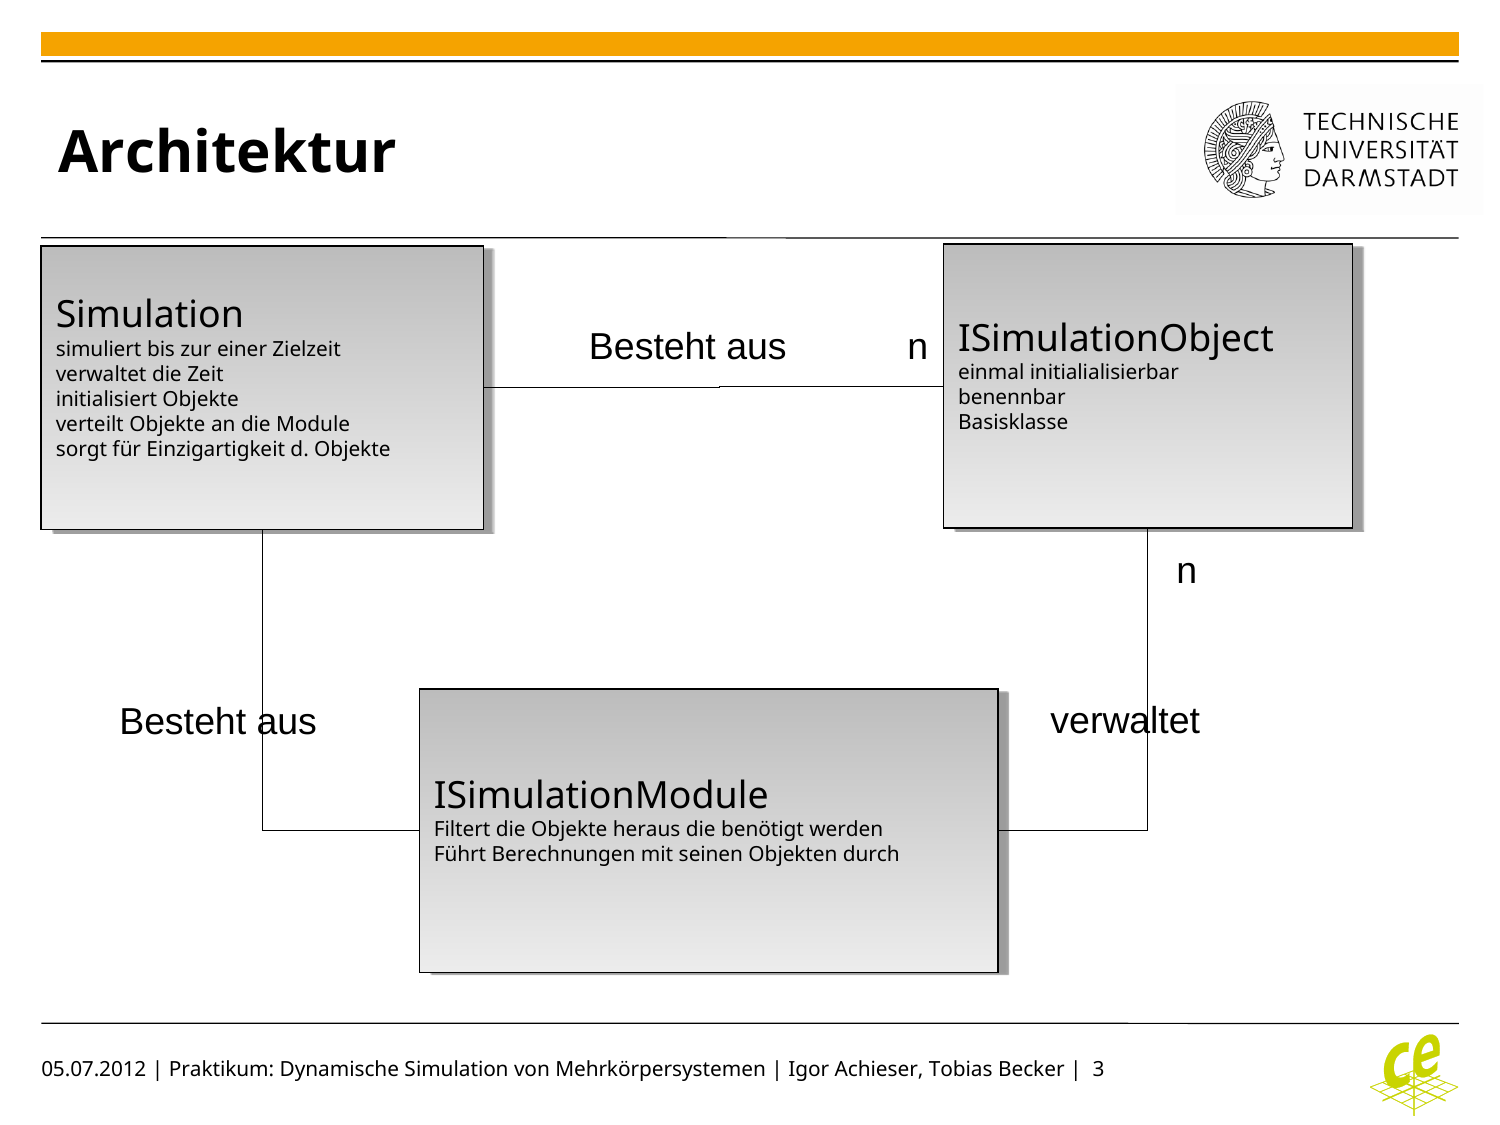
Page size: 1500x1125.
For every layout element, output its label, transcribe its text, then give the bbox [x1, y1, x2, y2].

text_box n [892, 314, 944, 375]
text_box verwaltet [1035, 688, 1216, 750]
text_box ISimulationObject einmal initialialisierbar benennbar Basisklasse [943, 244, 1353, 528]
text_box Besteht aus [574, 314, 802, 375]
text_box Besteht aus [104, 689, 333, 751]
text_box Architektur [58, 80, 1188, 218]
picture [1188, 84, 1484, 215]
text_box Simulation simuliert bis zur einer Zielzeit verwaltet die Zeit initialisiert Objekte verteilt Objekte an die Module sorgt für Einzigartigkeit d. Objekte [41, 245, 484, 530]
text_box 05.07.2012 | Praktikum: Dynamische Simulation von Mehrkörpersystemen | Igor Achieser, Tobias Becker | <Nummer> [41, 1055, 1223, 1095]
text_box ISimulationModule Filtert die Objekte heraus die benötigt werden Führt Berechnungen mit seinen Objekten durch [419, 688, 999, 973]
text_box n [1161, 538, 1213, 600]
